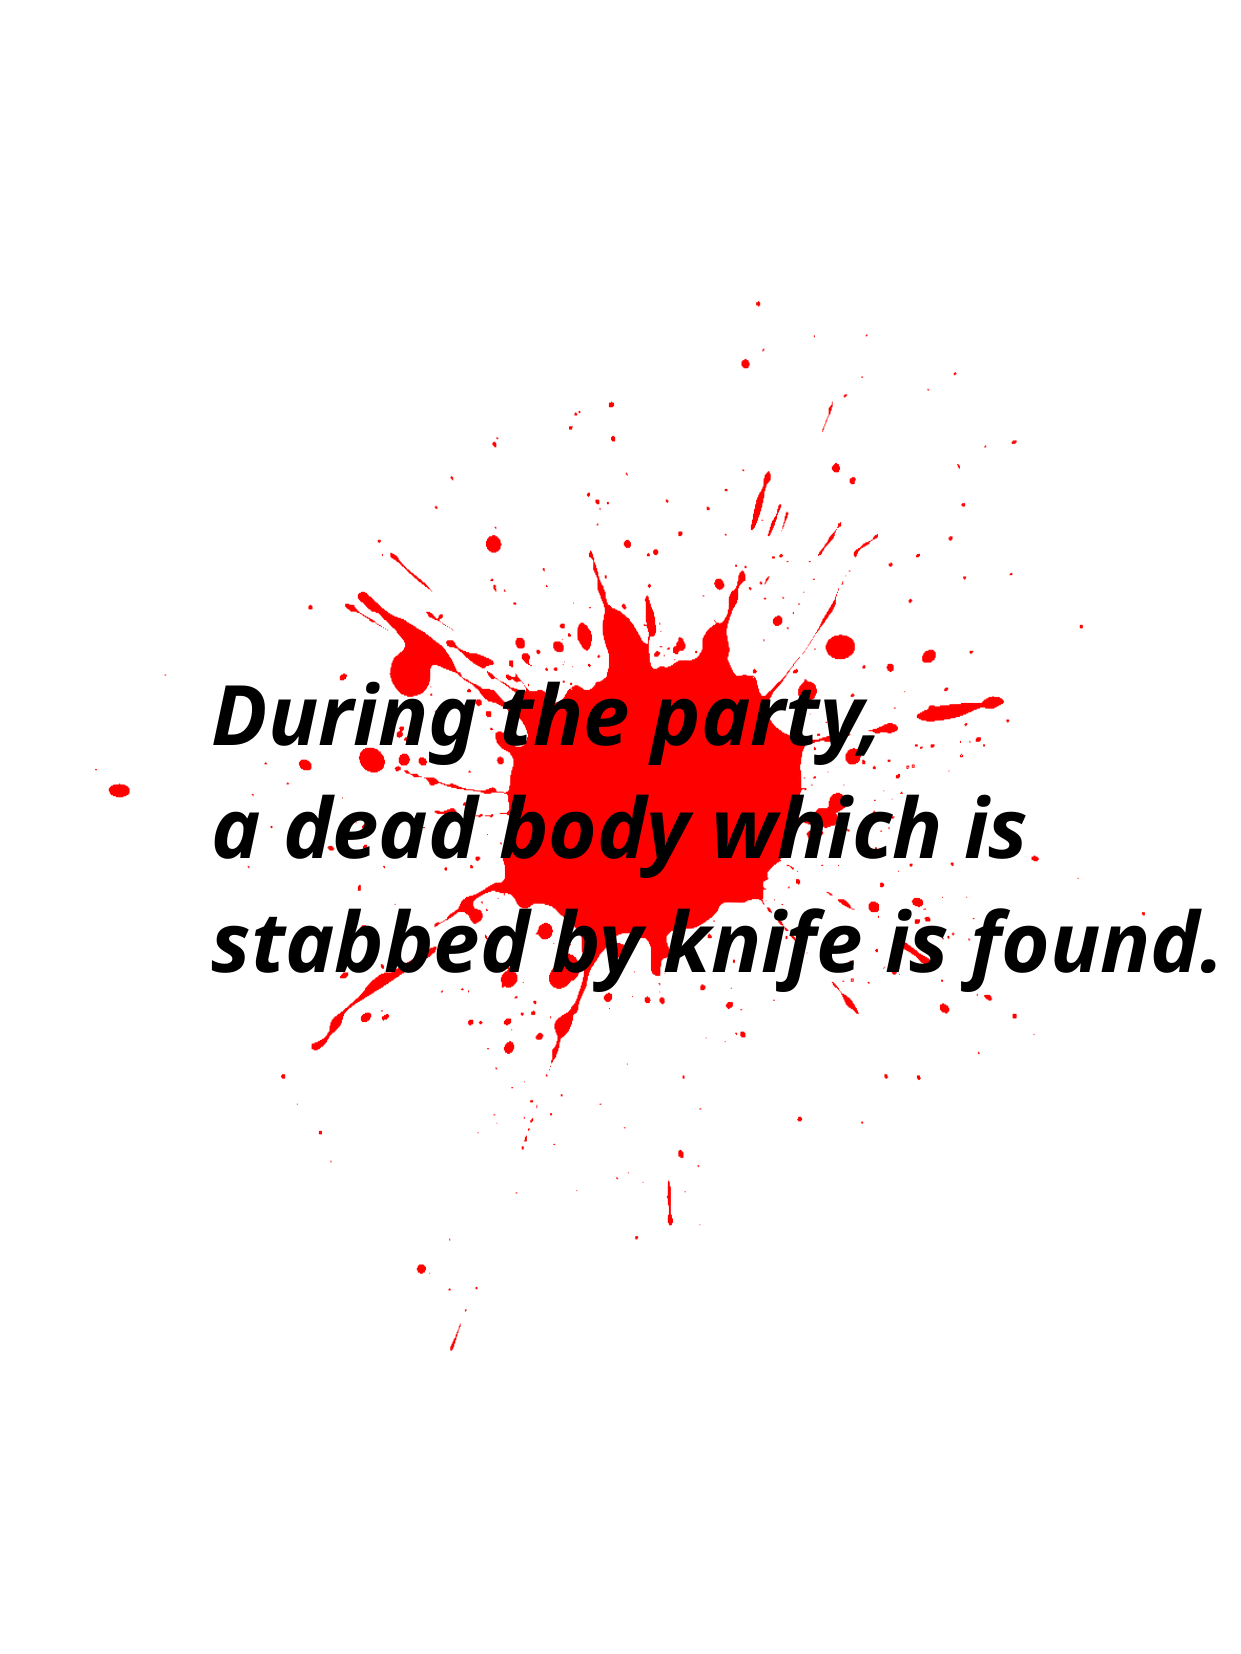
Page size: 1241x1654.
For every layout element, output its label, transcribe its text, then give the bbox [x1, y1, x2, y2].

text_box During the party, a dead body which is stabbed by knife is found. [197, 656, 1044, 998]
picture [95, 301, 1146, 1352]
